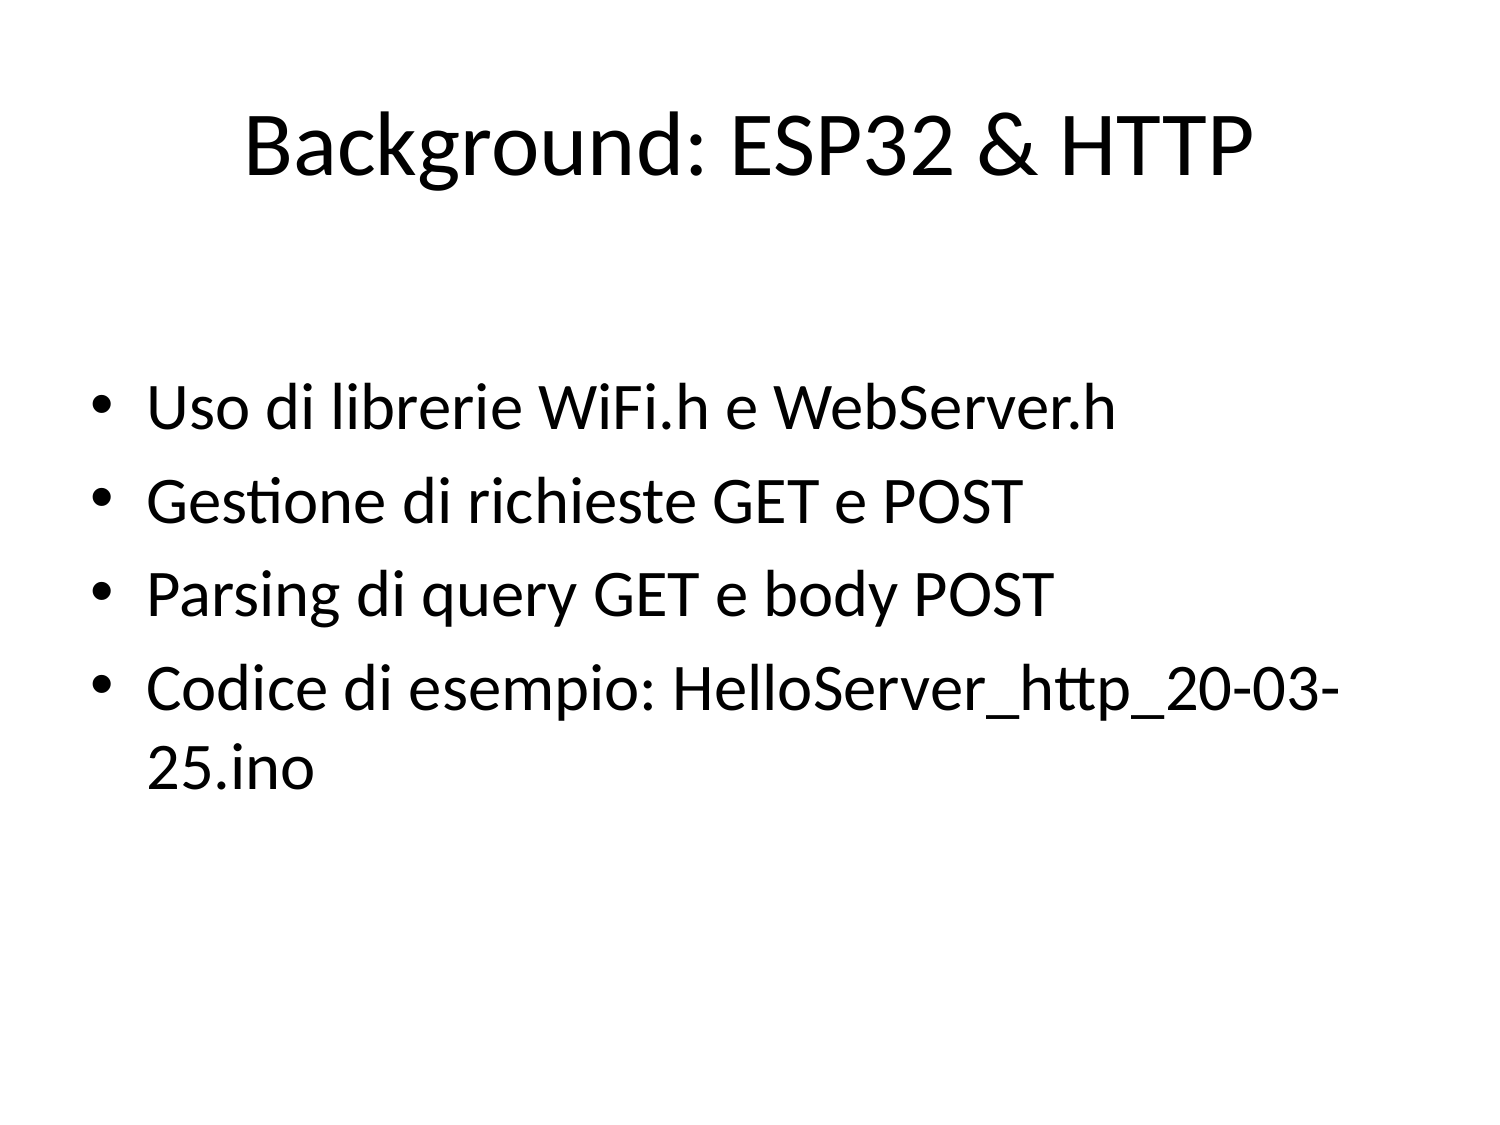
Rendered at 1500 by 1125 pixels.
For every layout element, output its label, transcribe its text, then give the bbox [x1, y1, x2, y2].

list Uso di librerie WiFi.h e WebServer.h Gestione di richieste GET e POST Parsing di query GET e body POST Codice di esempio: HelloServer_http_20-03-25.ino [75, 262, 1425, 1005]
title Background: ESP32 & HTTP [75, 45, 1425, 233]
